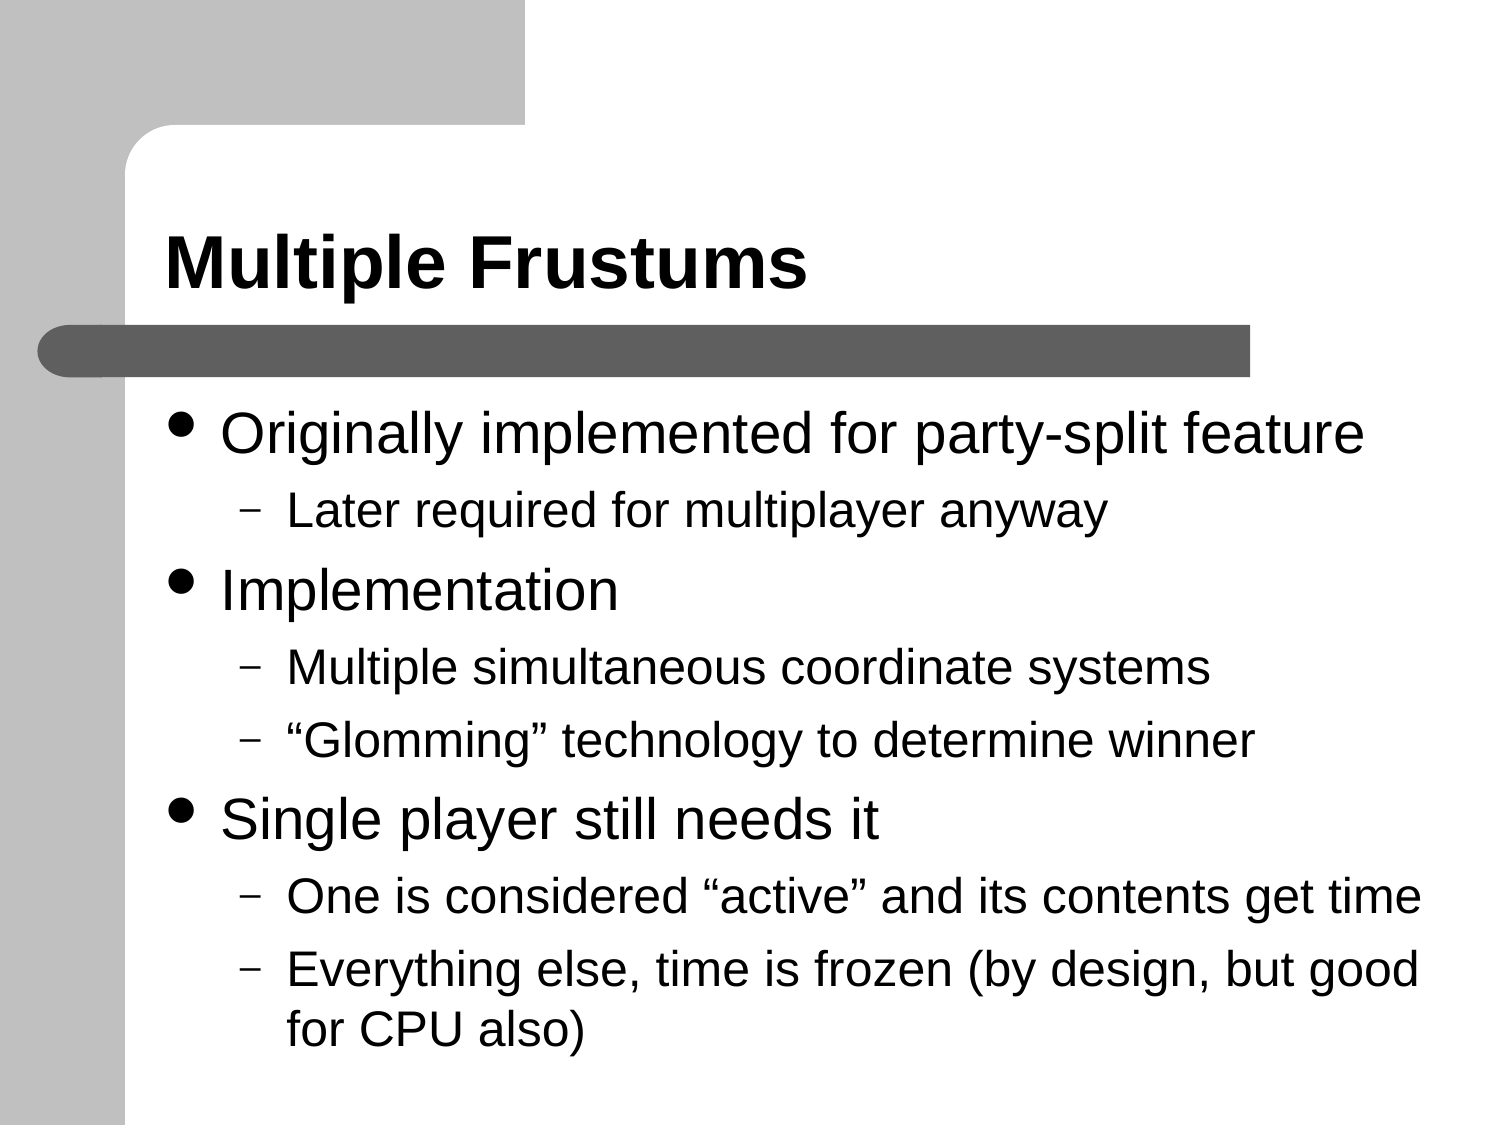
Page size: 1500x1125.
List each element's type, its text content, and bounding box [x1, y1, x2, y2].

list Originally implemented for party-split feature Later required for multiplayer anyway Implementation Multiple simultaneous coordinate systems “Glomming” technology to determine winner Single player still needs it One is considered “active” and its contents get time Everything else, time is frozen (by design, but good for CPU also) [149, 387, 1463, 1065]
title Multiple Frustums [149, 124, 1463, 313]
